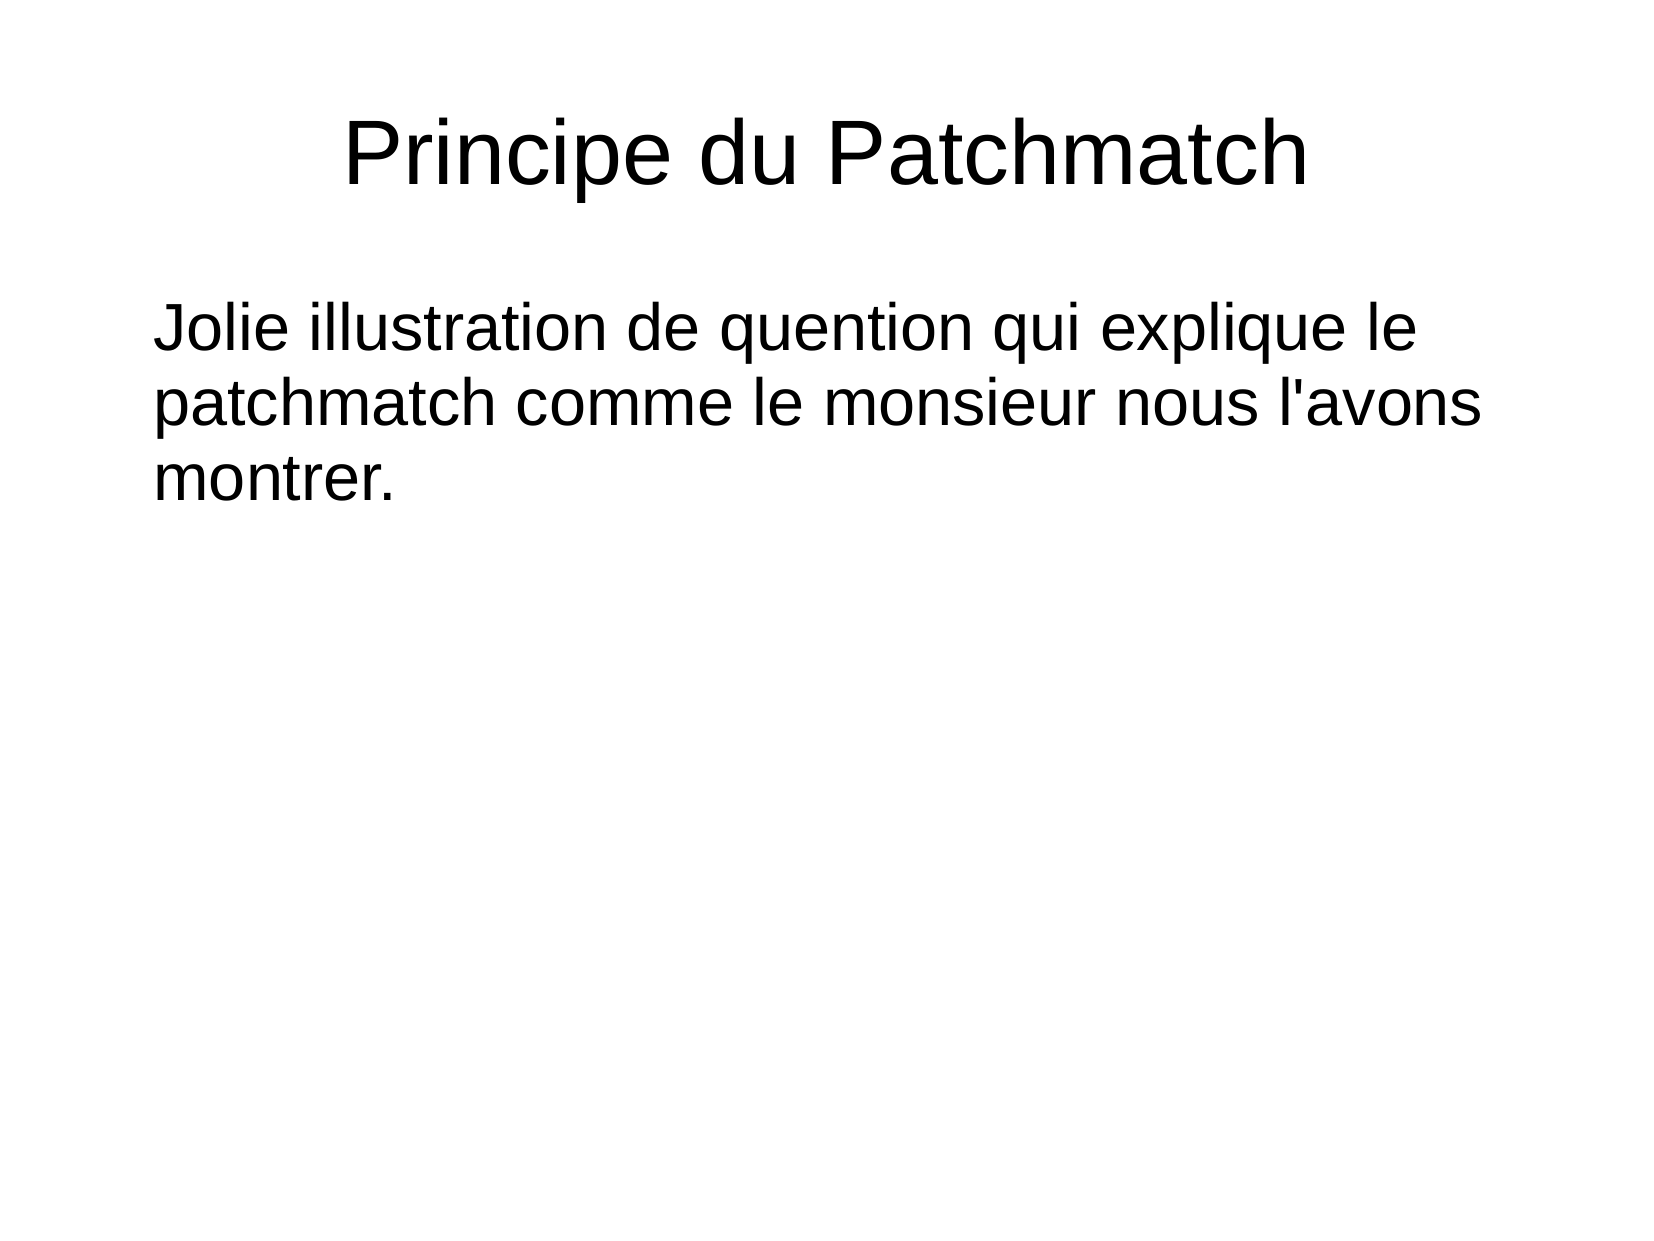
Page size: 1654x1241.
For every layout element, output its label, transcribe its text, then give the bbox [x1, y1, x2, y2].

title Principe du Patchmatch [82, 49, 1571, 257]
list Jolie illustration de quention qui explique le patchmatch comme le monsieur nous l'avons montrer. [82, 290, 1571, 1010]
